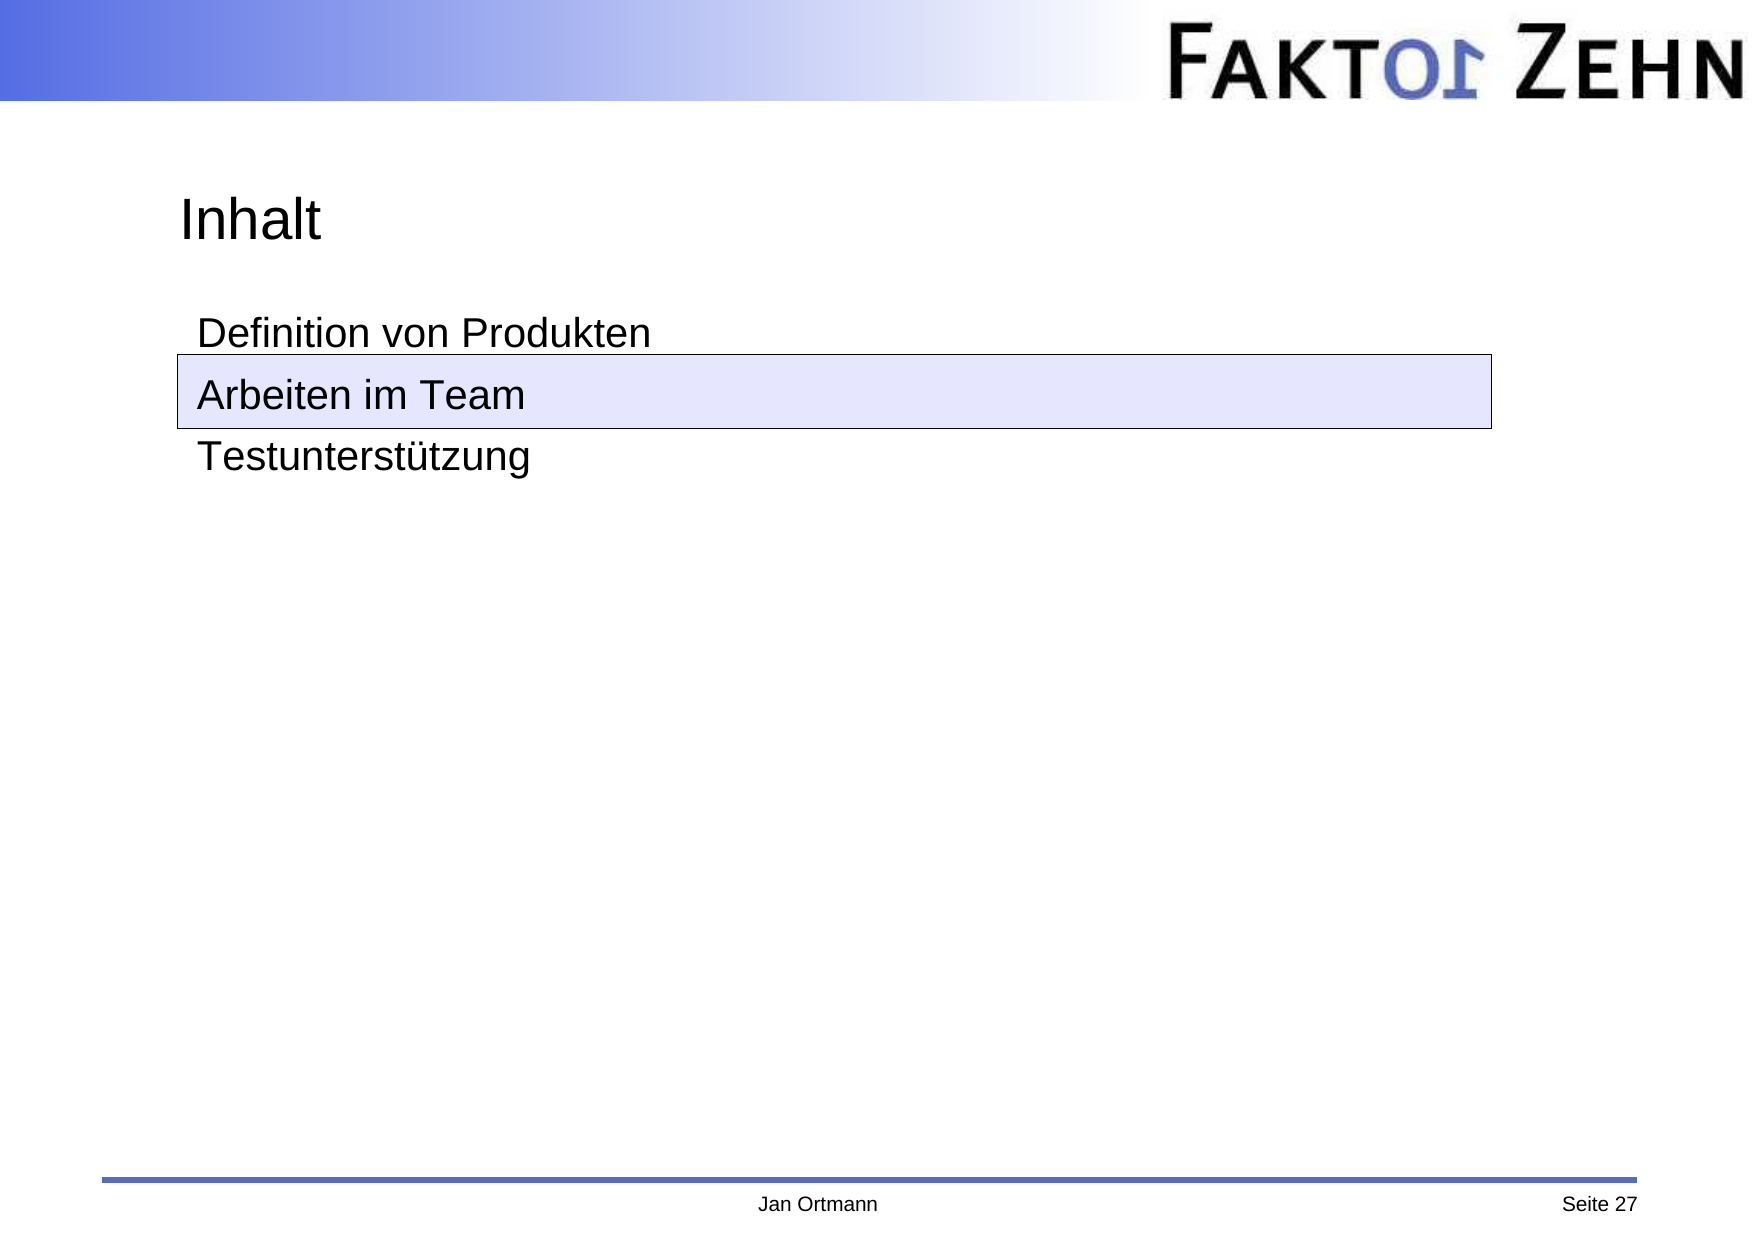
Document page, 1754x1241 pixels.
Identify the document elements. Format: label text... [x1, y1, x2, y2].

list Definition von Produkten Arbeiten im Team Testunterstützung [179, 310, 1576, 1078]
picture [1162, 7, 1752, 100]
title Inhalt [179, 142, 1576, 296]
